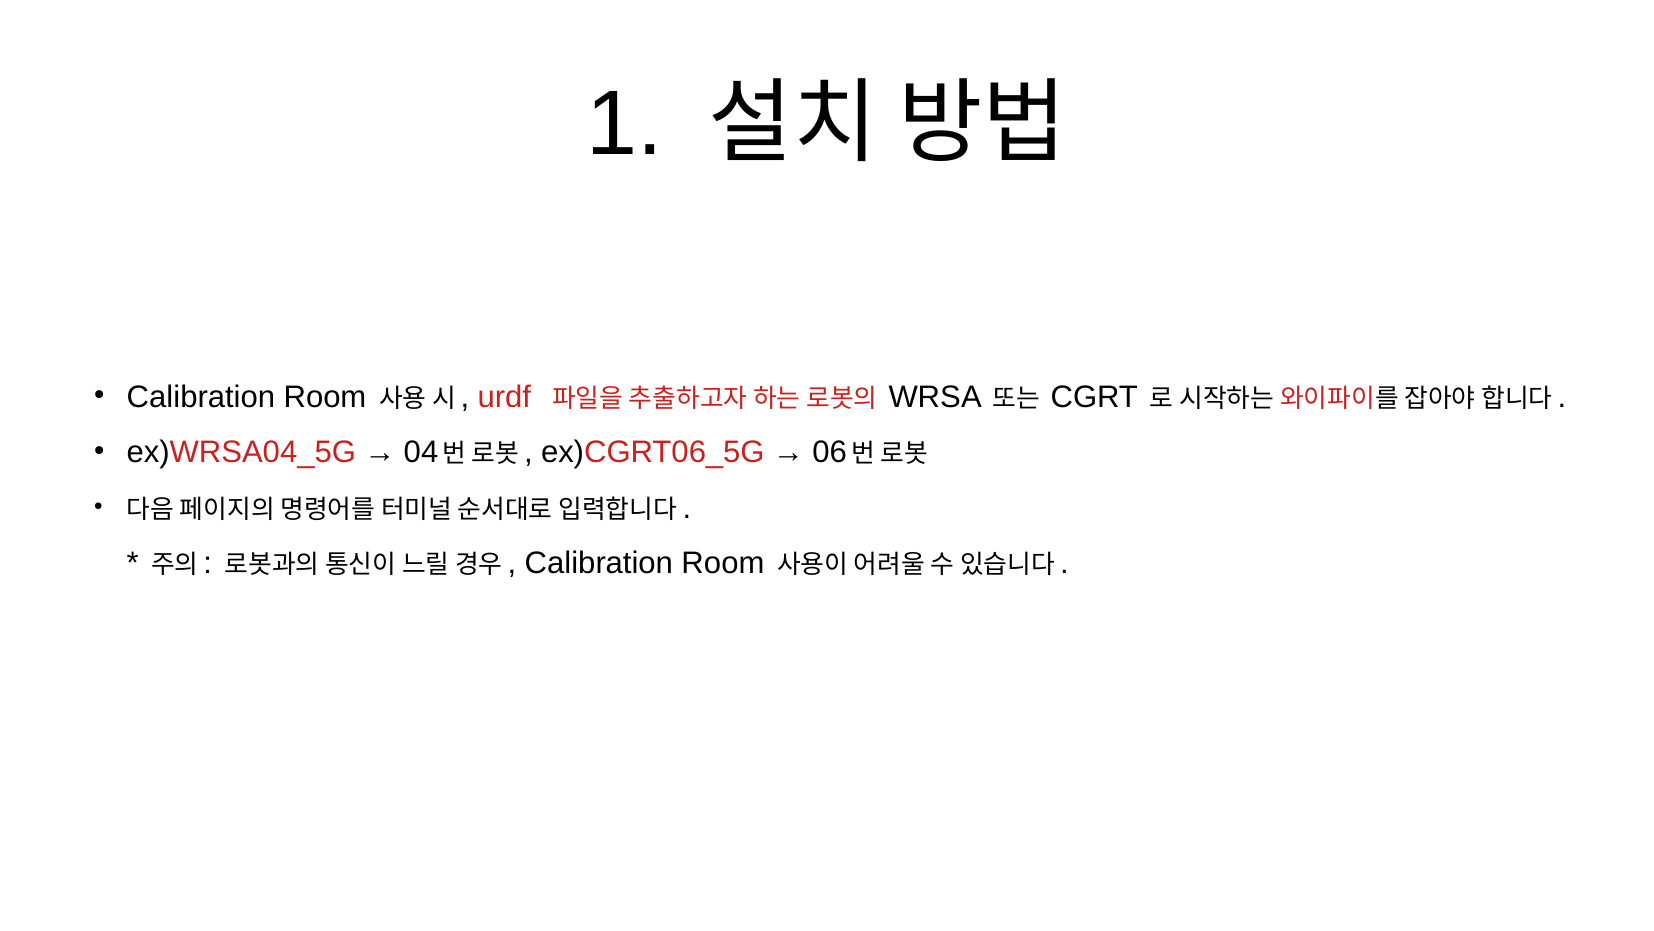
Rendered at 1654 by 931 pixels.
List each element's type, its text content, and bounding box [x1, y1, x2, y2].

list Calibration Room 사용 시, urdf 파일을 추출하고자 하는 로봇의 WRSA 또는 CGRT 로 시작하는 와이파이를 잡아야 합니다. ex)WRSA04_5G → 04번 로봇, ex)CGRT06_5G → 06번 로봇 다음 페이지의 명령어를 터미널 순서대로 입력합니다. * 주의: 로봇과의 통신이 느릴 경우, Calibration Room 사용이 어려울 수 있습니다. [82, 377, 1571, 588]
title 1. 설치 방법 [82, 37, 1571, 193]
